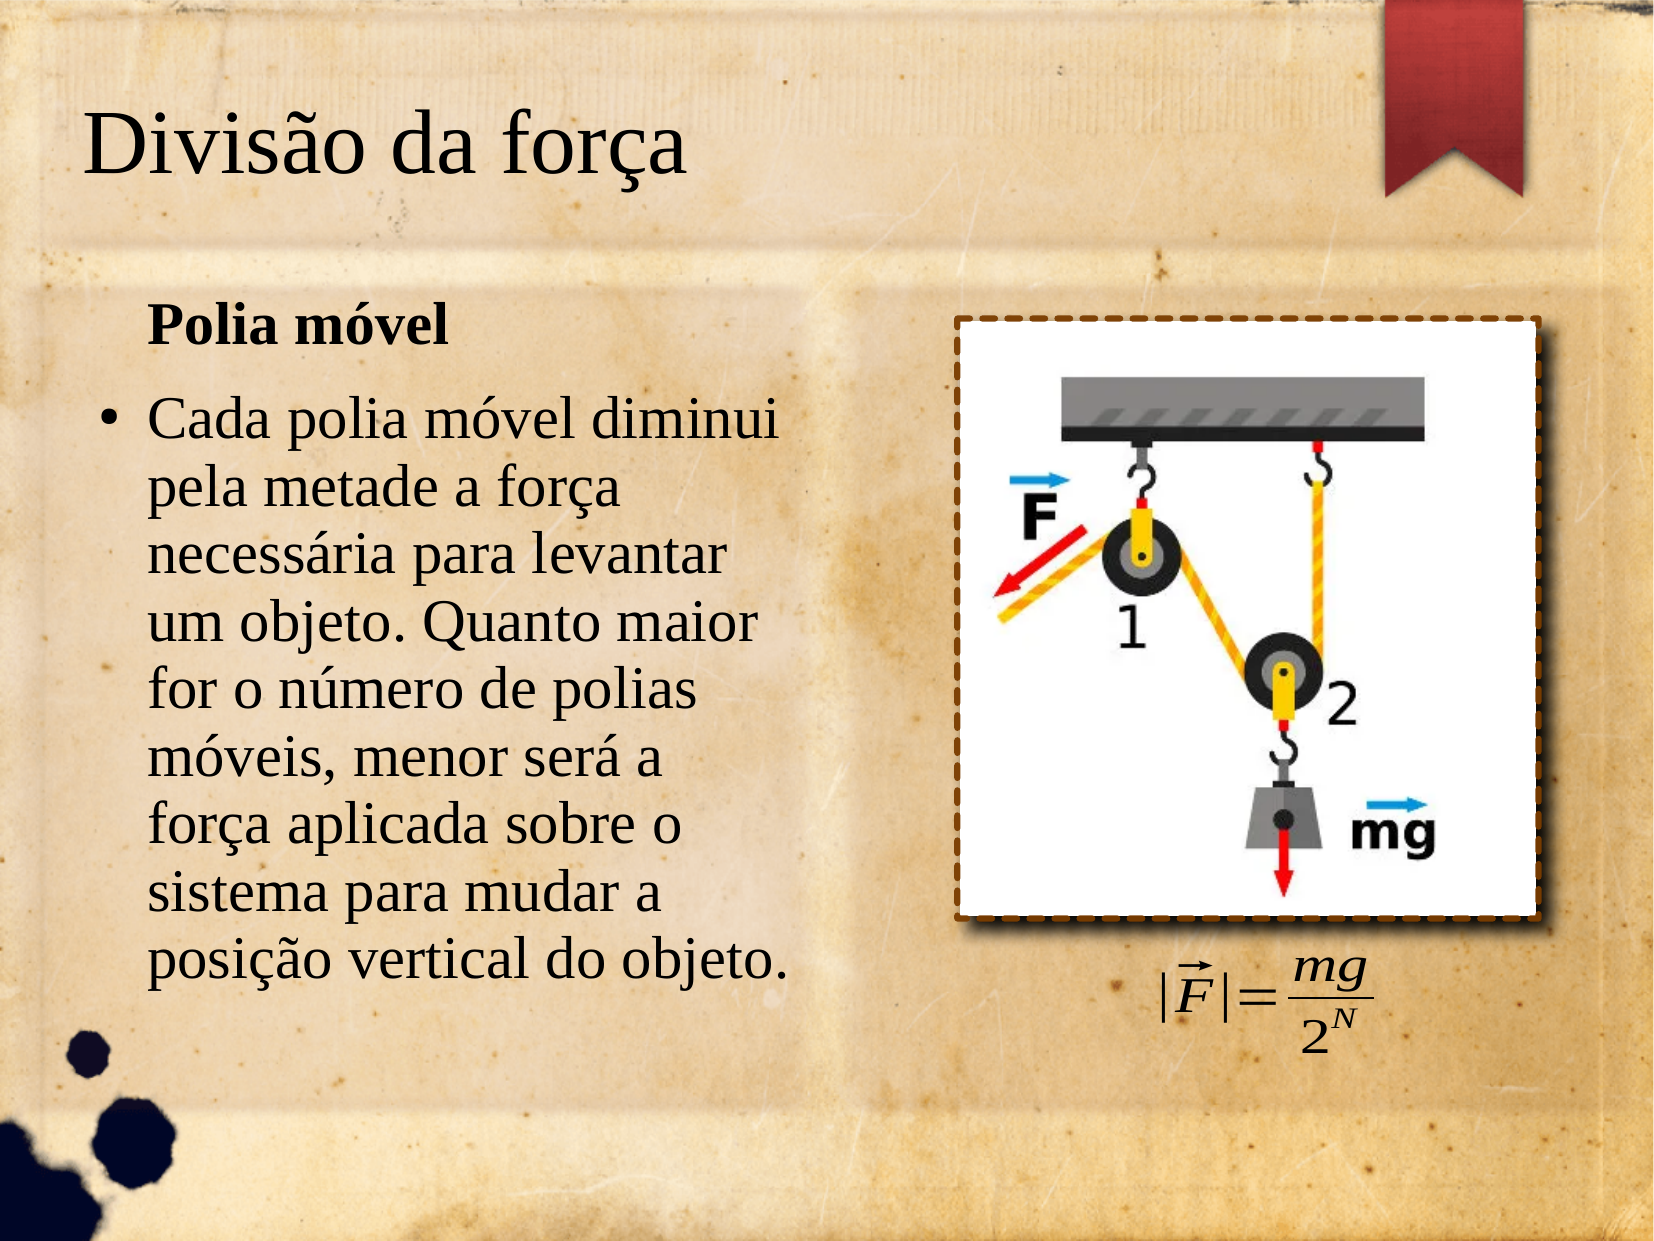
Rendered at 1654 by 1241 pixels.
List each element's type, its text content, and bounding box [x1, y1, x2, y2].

list Polia móvel Cada polia móvel diminui pela metade a força necessária para levantar um objeto. Quanto maior for o número de polias móveis, menor será a força aplicada sobre o sistema para mudar a posição vertical do objeto. [82, 290, 793, 1010]
title Divisão da força [82, 49, 1347, 237]
chart [1151, 937, 1376, 1063]
picture [0, 0, 1654, 1241]
